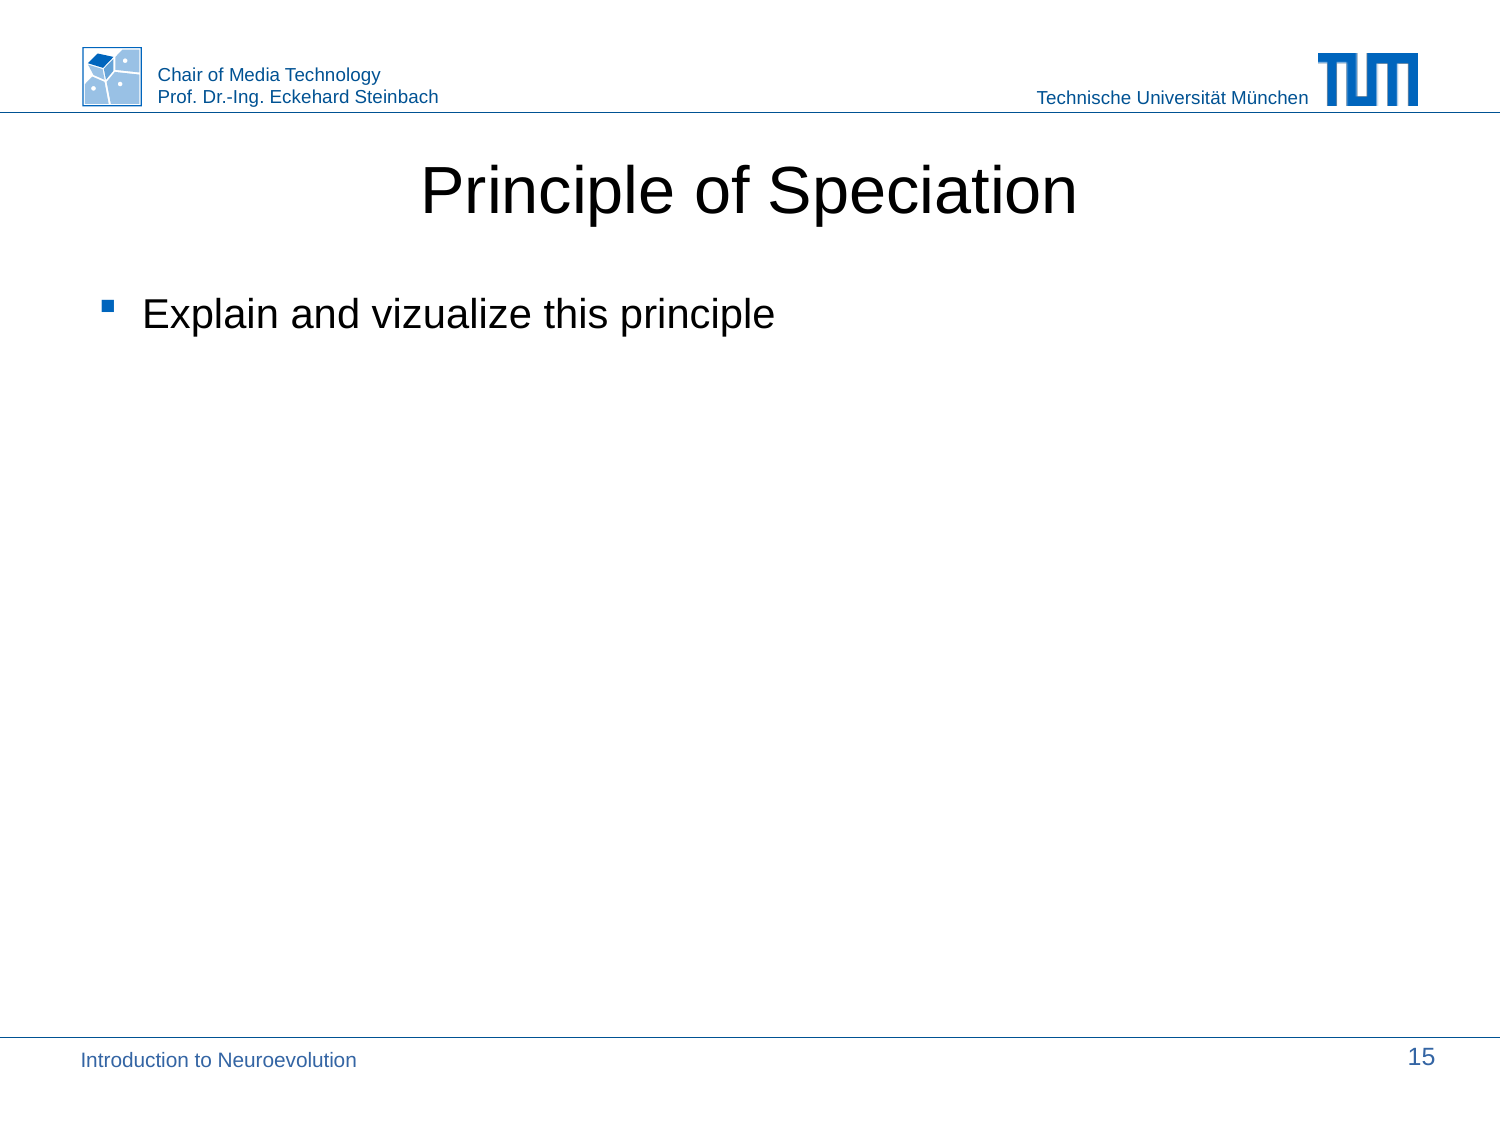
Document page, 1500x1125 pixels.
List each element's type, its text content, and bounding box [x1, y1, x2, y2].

picture [1318, 53, 1418, 106]
list Explain and vizualize this principle [83, 279, 1417, 1013]
text_box <number> [1392, 1035, 1471, 1090]
text_box Introduction to Neuroevolution [65, 1041, 406, 1081]
title Principle of Speciation [83, 139, 1417, 239]
